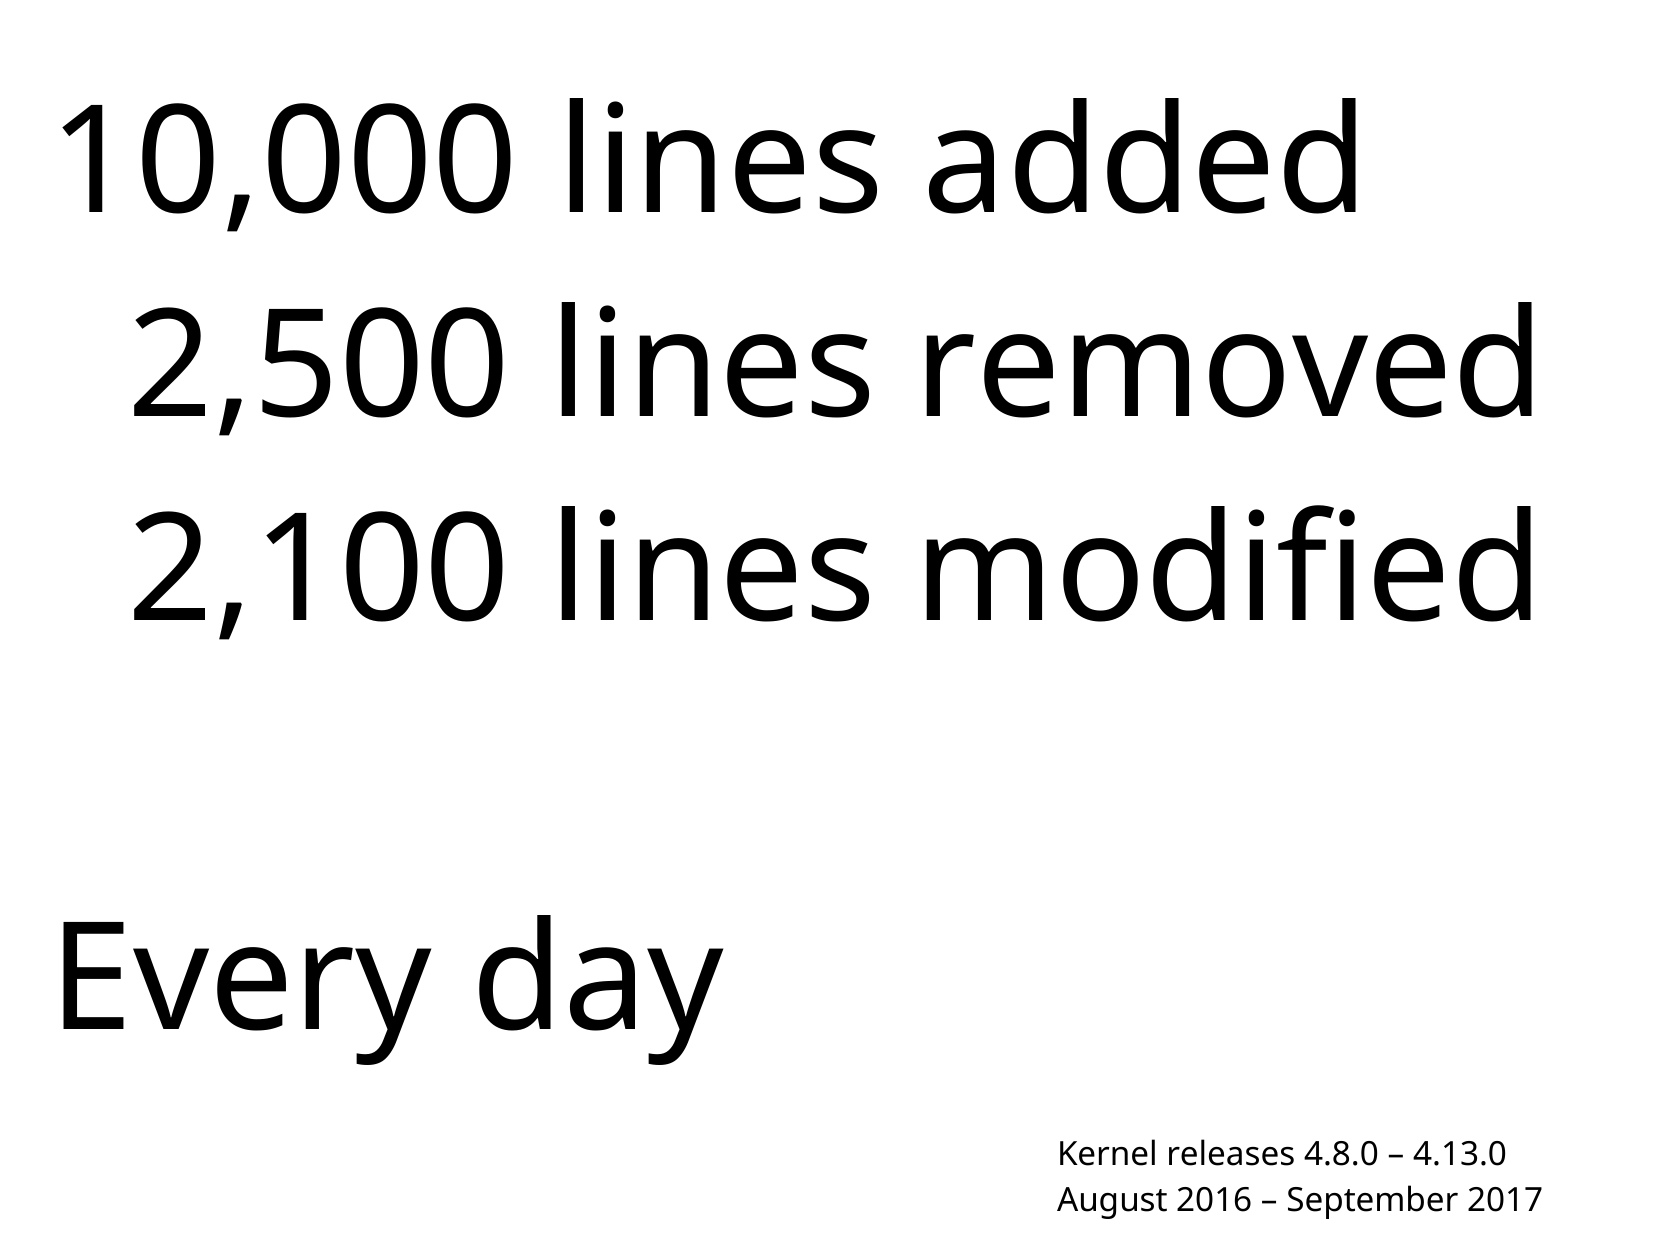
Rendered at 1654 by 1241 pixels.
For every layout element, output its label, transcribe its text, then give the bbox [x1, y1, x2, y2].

text_box Kernel releases 4.8.0 – 4.13.0 August 2016 – September 2017 [1042, 1122, 1569, 1218]
text_box 10,000 lines added 2,500 lines removed 2,100 lines modified Every day [34, 44, 1629, 960]
